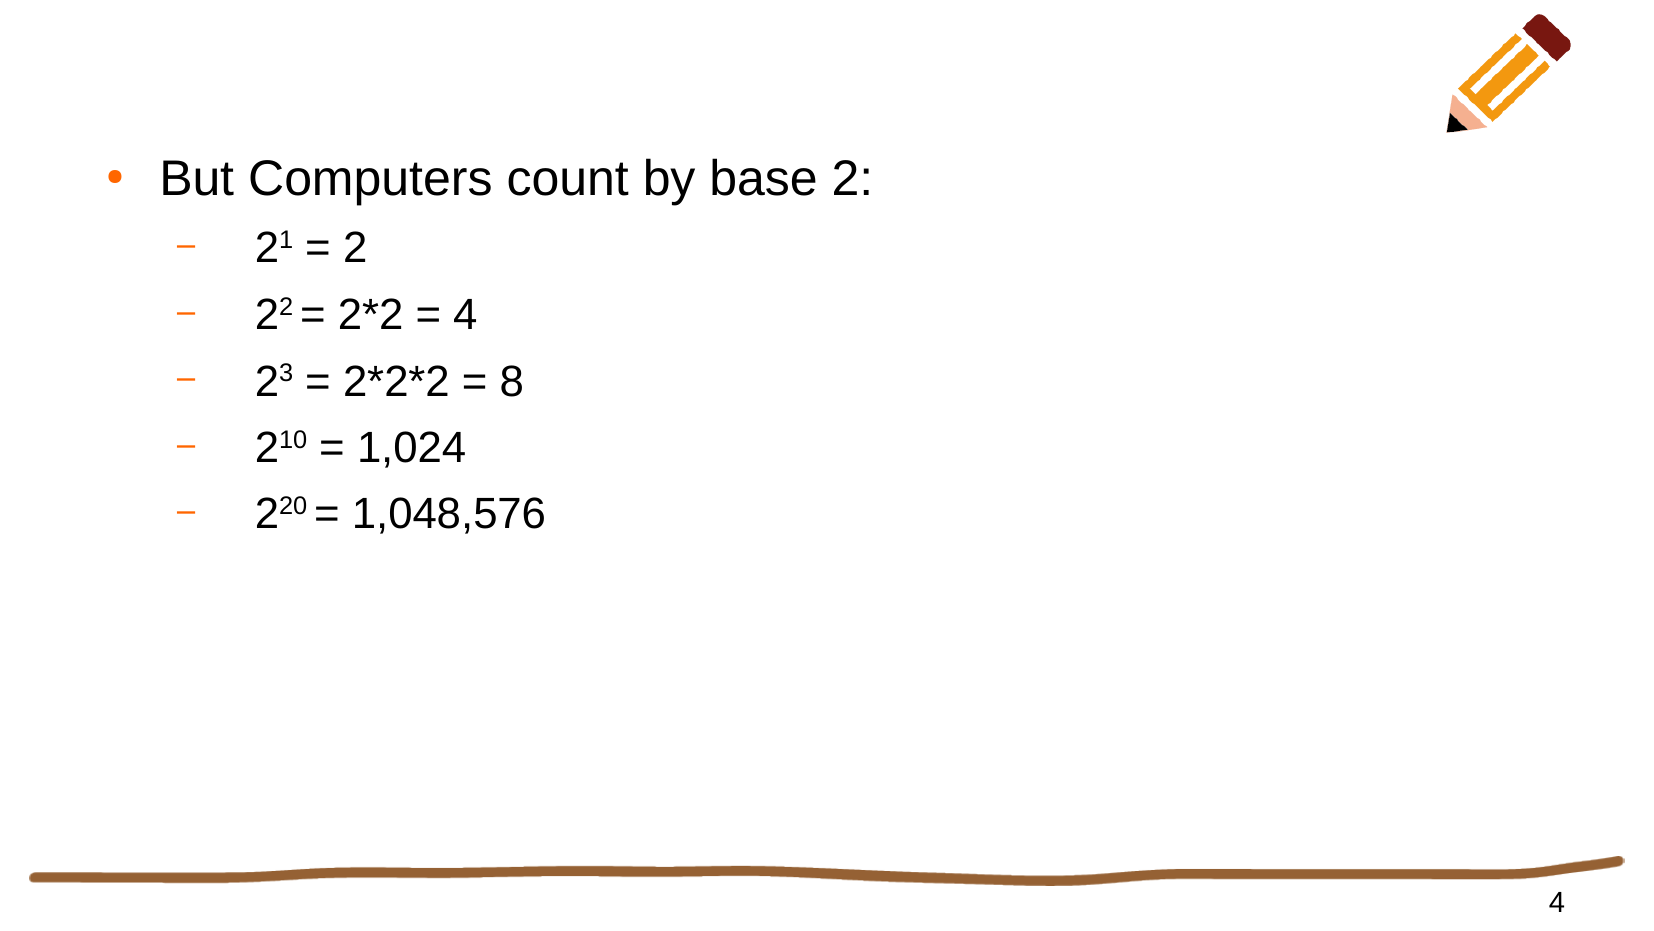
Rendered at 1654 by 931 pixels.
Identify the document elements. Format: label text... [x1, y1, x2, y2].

picture [29, 856, 1625, 886]
list But Computers count by base 2: 21 = 2 22 = 2*2 = 4 23 = 2*2*2 = 8 210 = 1,024 220 = 1,048,576 [88, 150, 1538, 857]
picture [1446, 14, 1571, 133]
